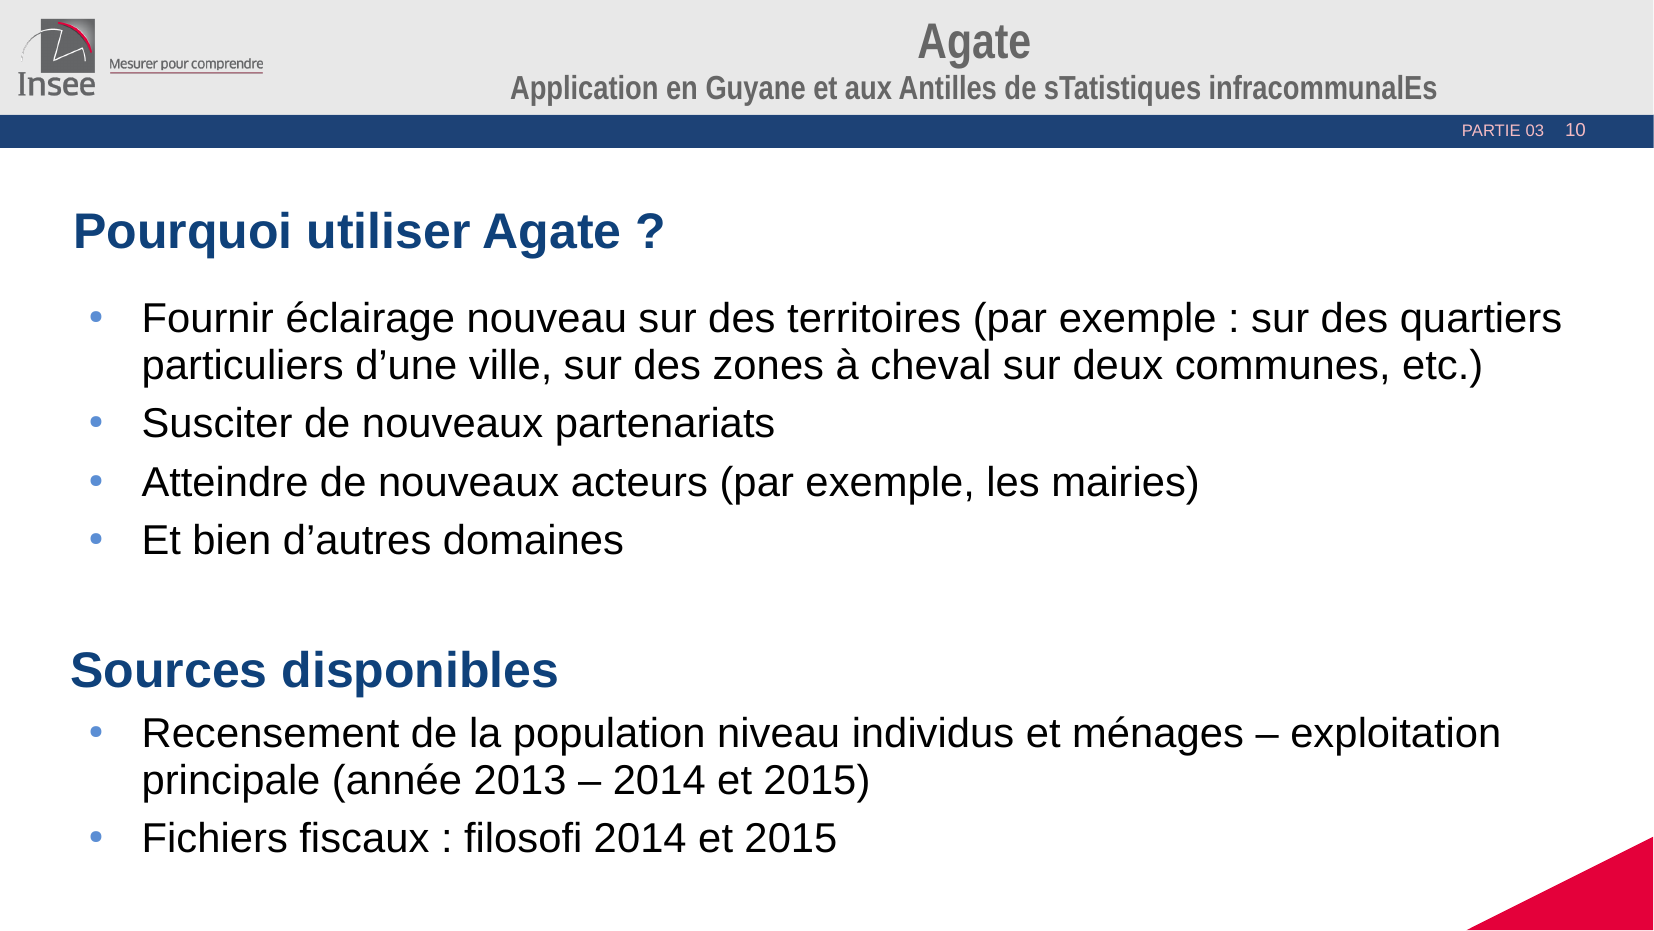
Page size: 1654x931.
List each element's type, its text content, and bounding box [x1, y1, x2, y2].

text_box PARTIE 03 [1311, 114, 1560, 148]
list Fournir éclairage nouveau sur des territoires (par exemple : sur des quartiers particuliers d’une ville, sur des zones à cheval sur deux communes, etc.) Susciter de nouveaux partenariats Atteindre de nouveaux acteurs (par exemple, les mairies) Et bien d’autres domaines Sources disponibles Recensement de la population niveau individus et ménages – exploitation principale (année 2013 – 2014 et 2015) Fichiers fiscaux : filosofi 2014 et 2015 [53, 295, 1601, 898]
text_box Pourquoi utiliser Agate ? [59, 196, 1607, 272]
title Agate Application en Guyane et aux Antilles de sTatistiques infracommunalEs [295, 0, 1654, 119]
picture [14, 0, 263, 99]
